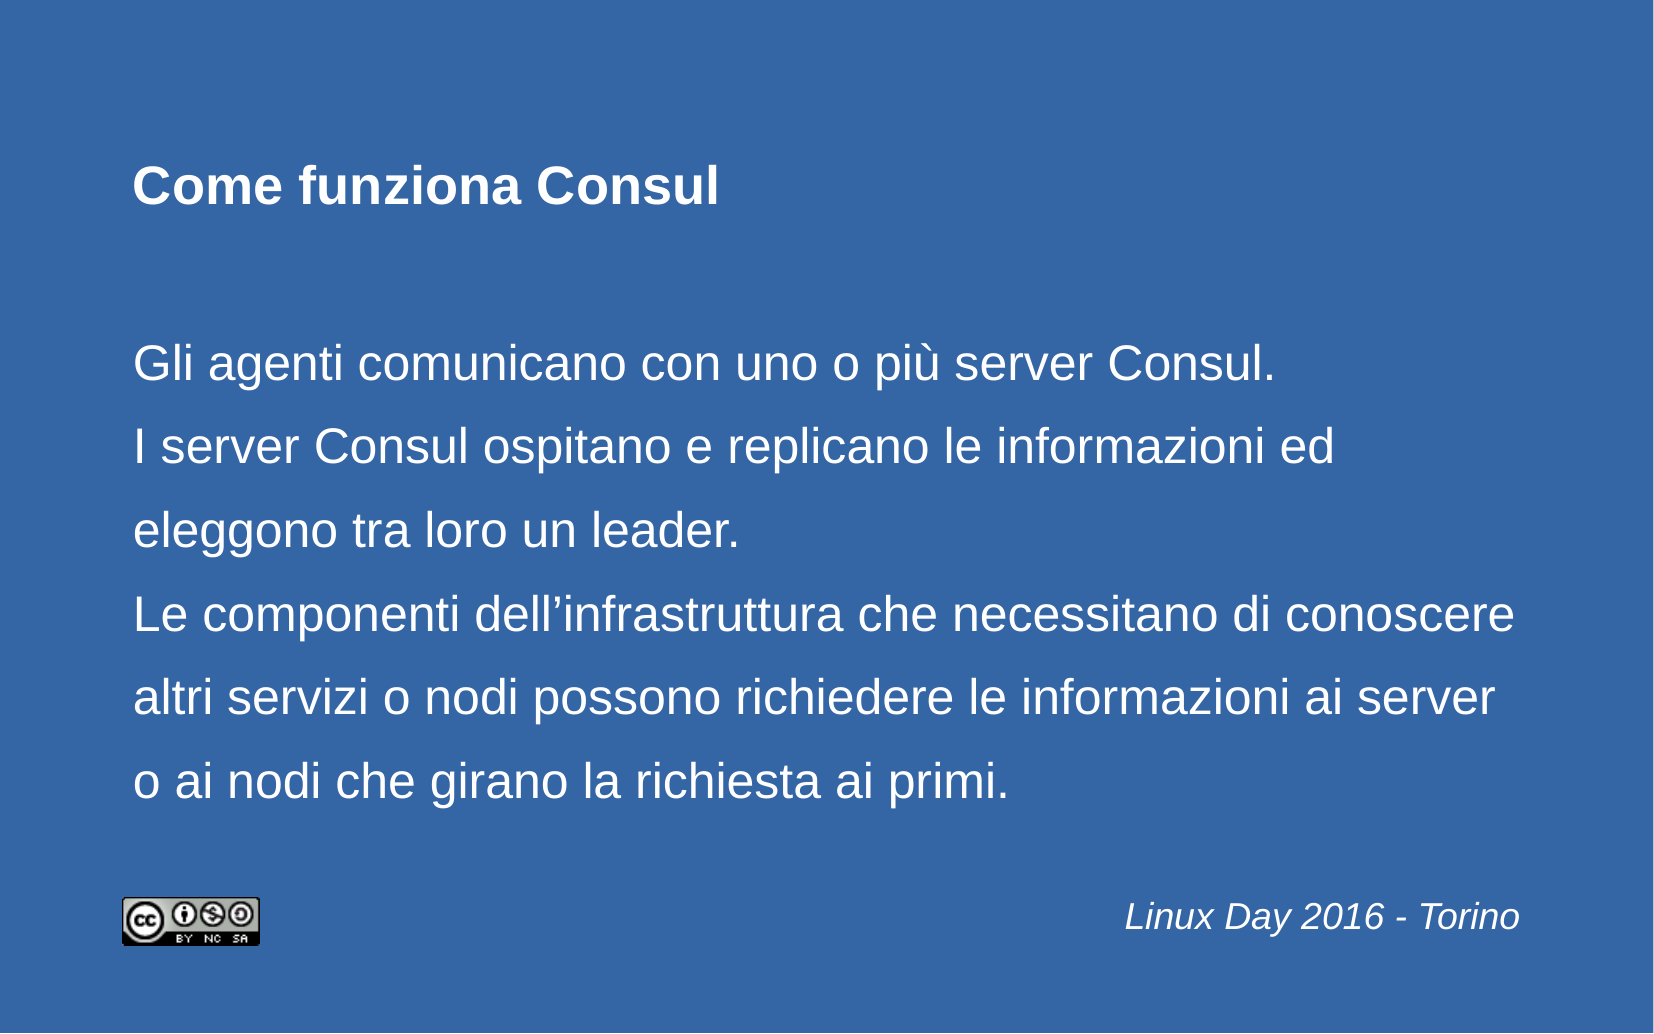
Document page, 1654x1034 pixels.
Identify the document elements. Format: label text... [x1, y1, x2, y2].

text_box Come funziona Consul Gli agenti comunicano con uno o più server Consul. I server Consul ospitano e replicano le informazioni ed eleggono tra loro un leader. Le componenti dell’infrastruttura che necessitano di conoscere altri servizi o nodi possono richiedere le informazioni ai server o ai nodi che girano la richiesta ai primi. [118, 118, 1536, 961]
text_box Linux Day 2016 - Torino [1109, 887, 1536, 1034]
picture [122, 897, 260, 946]
